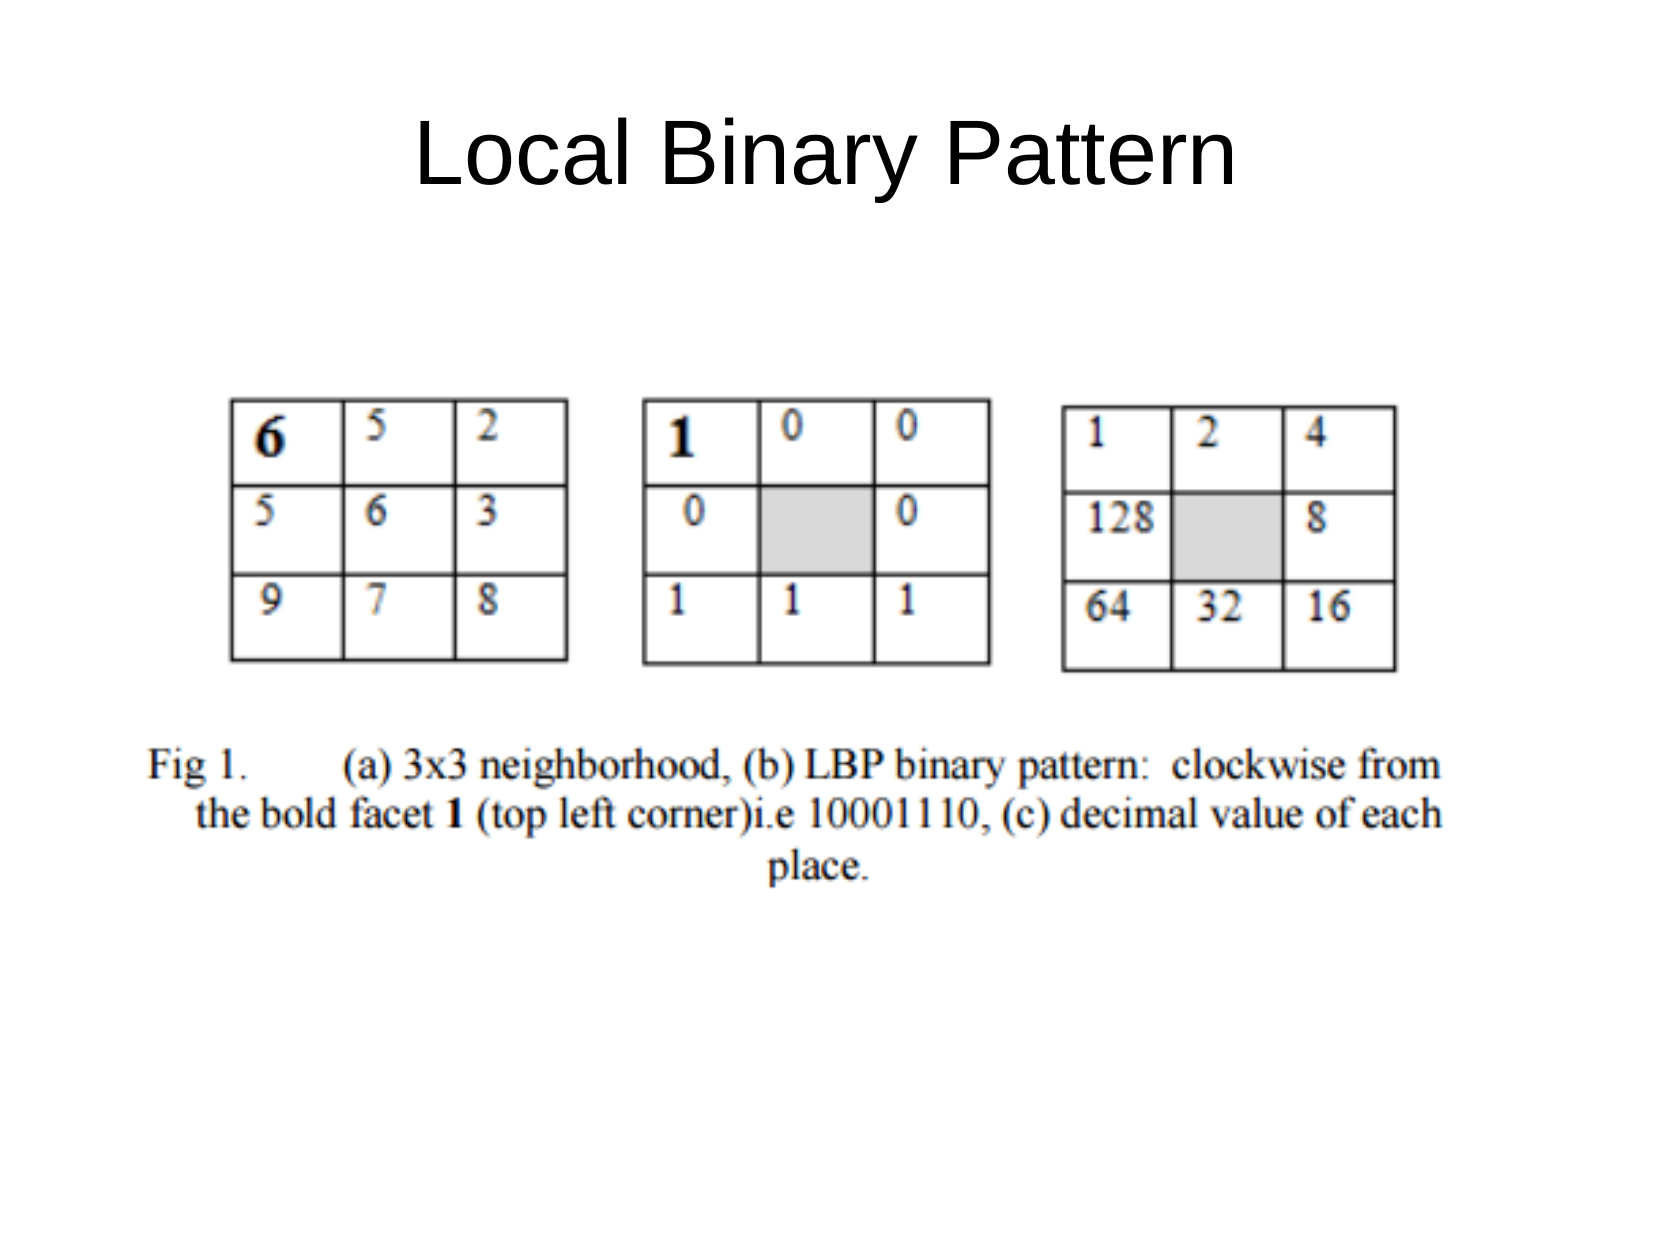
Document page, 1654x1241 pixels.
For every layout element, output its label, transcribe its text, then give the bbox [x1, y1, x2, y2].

title Local Binary Pattern [82, 49, 1571, 257]
picture [82, 360, 1571, 940]
